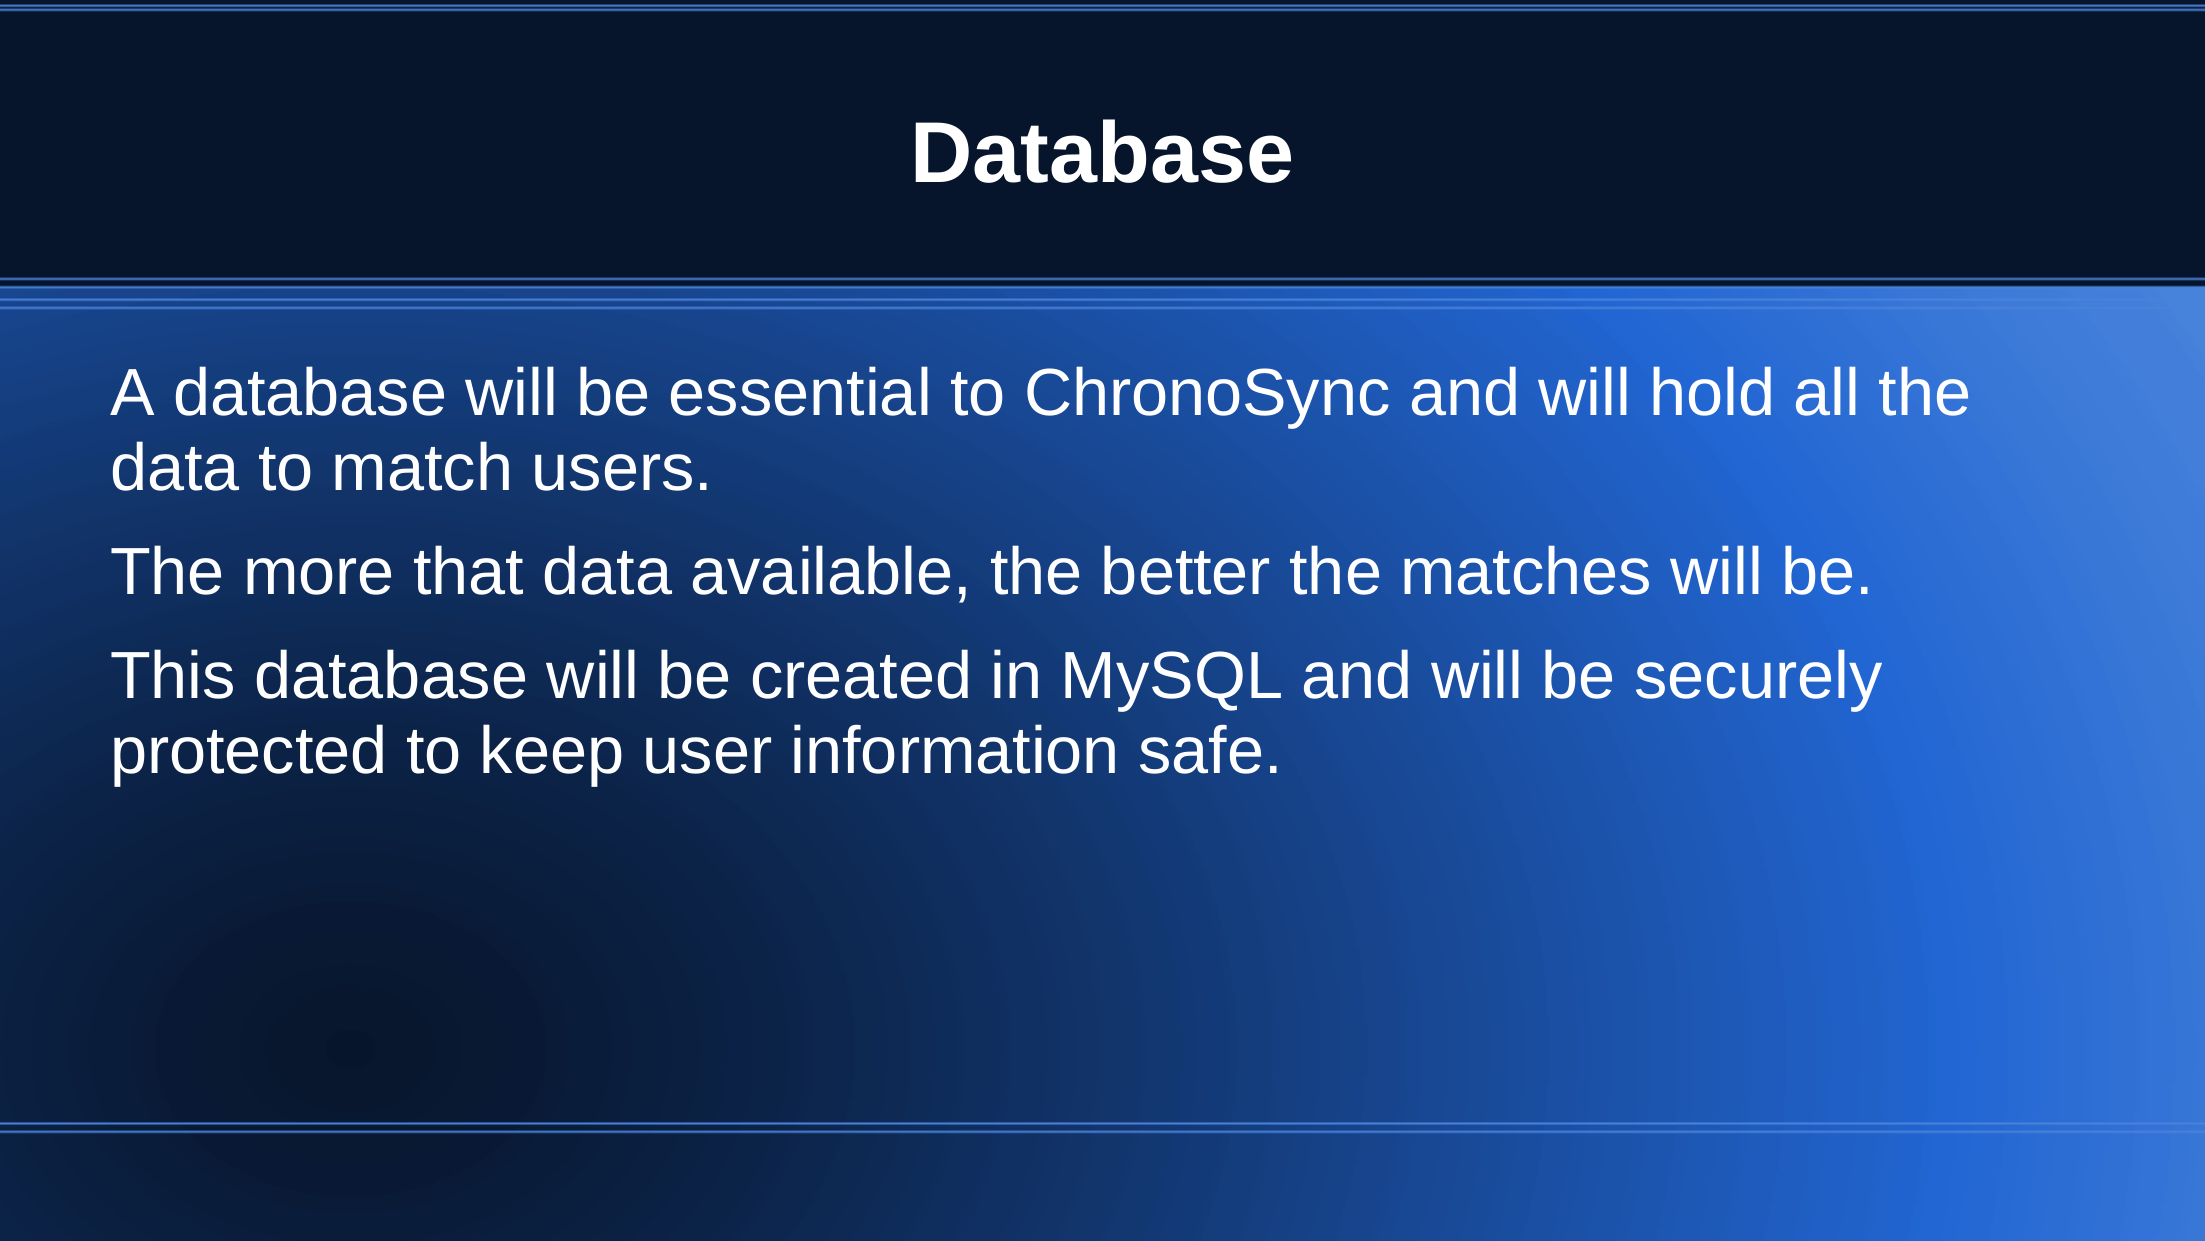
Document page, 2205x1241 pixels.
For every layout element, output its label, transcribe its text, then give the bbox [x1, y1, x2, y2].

list A database will be essential to ChronoSync and will hold all the data to match users. The more that data available, the better the matches will be. This database will be created in MySQL and will be securely protected to keep user information safe. [110, 355, 2095, 1129]
picture [0, 0, 2205, 1241]
title Database [110, 49, 2095, 257]
